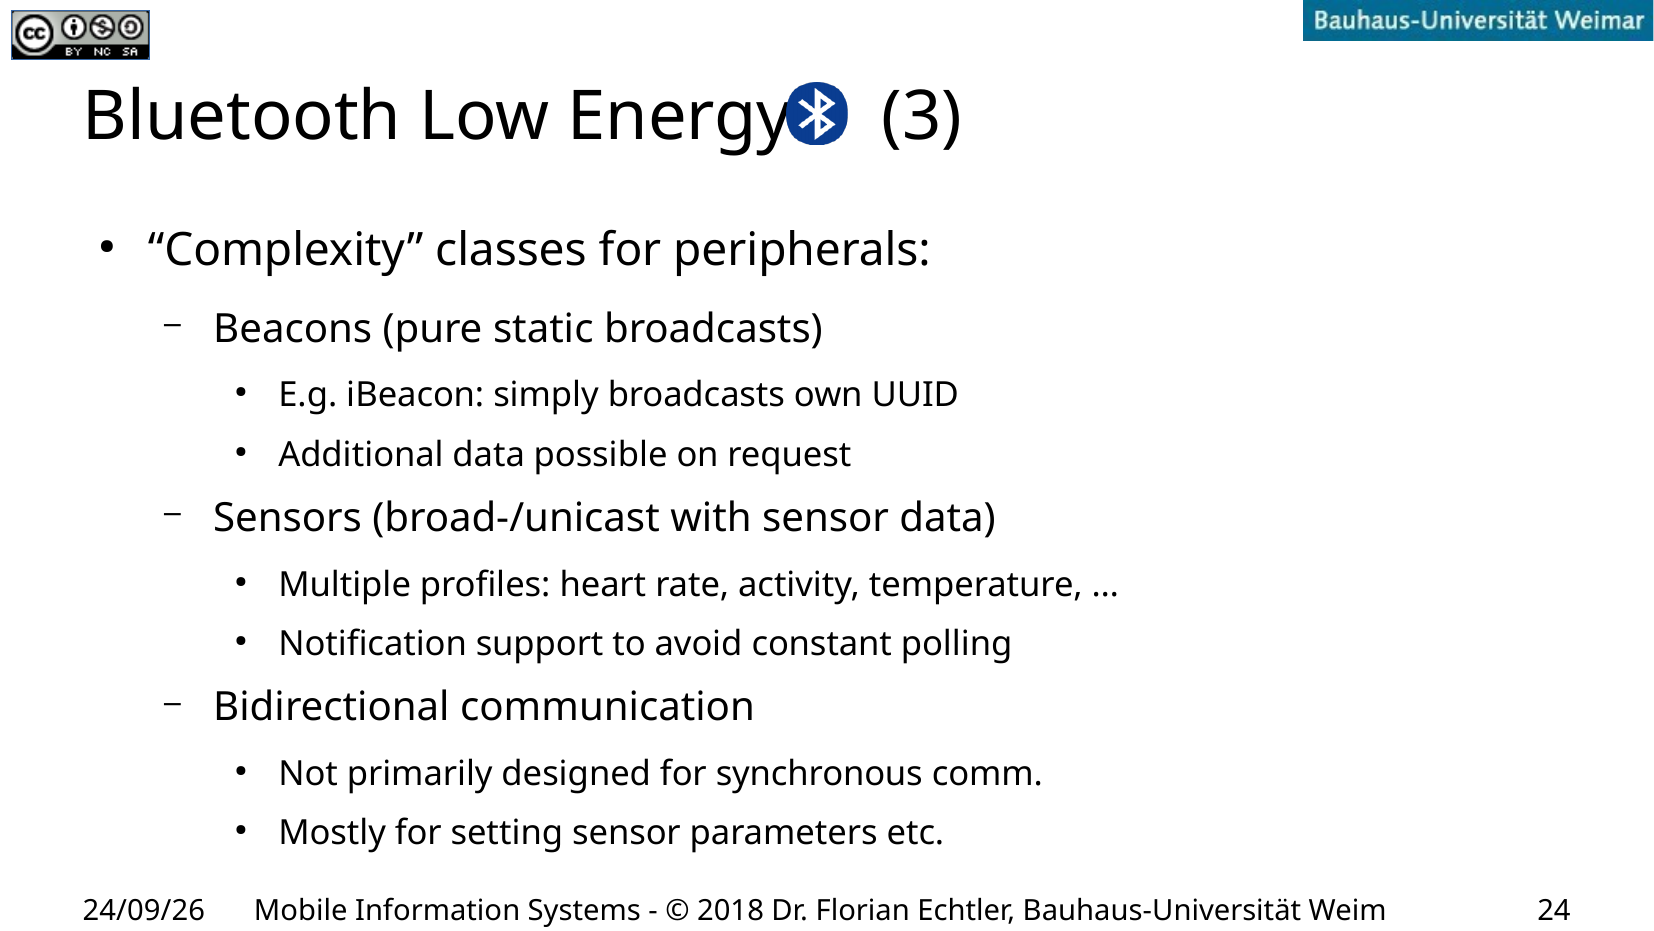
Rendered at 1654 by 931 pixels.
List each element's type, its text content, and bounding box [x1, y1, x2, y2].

picture [1630, 37, 1642, 41]
picture [1313, 8, 1548, 31]
picture [1554, 8, 1644, 32]
list “Complexity” classes for peripherals: Beacons (pure static broadcasts) E.g. iBeacon: simply broadcasts own UUID Additional data possible on request Sensors (broad-/unicast with sensor data) Multiple profiles: heart rate, activity, temperature, … Notification support to avoid constant polling Bidirectional communication Not primarily designed for synchronous comm. Mostly for setting sensor parameters etc. [82, 215, 1571, 860]
title Bluetooth Low Energy (3) [82, 35, 1571, 191]
picture [786, 82, 851, 145]
picture [12, 11, 149, 59]
